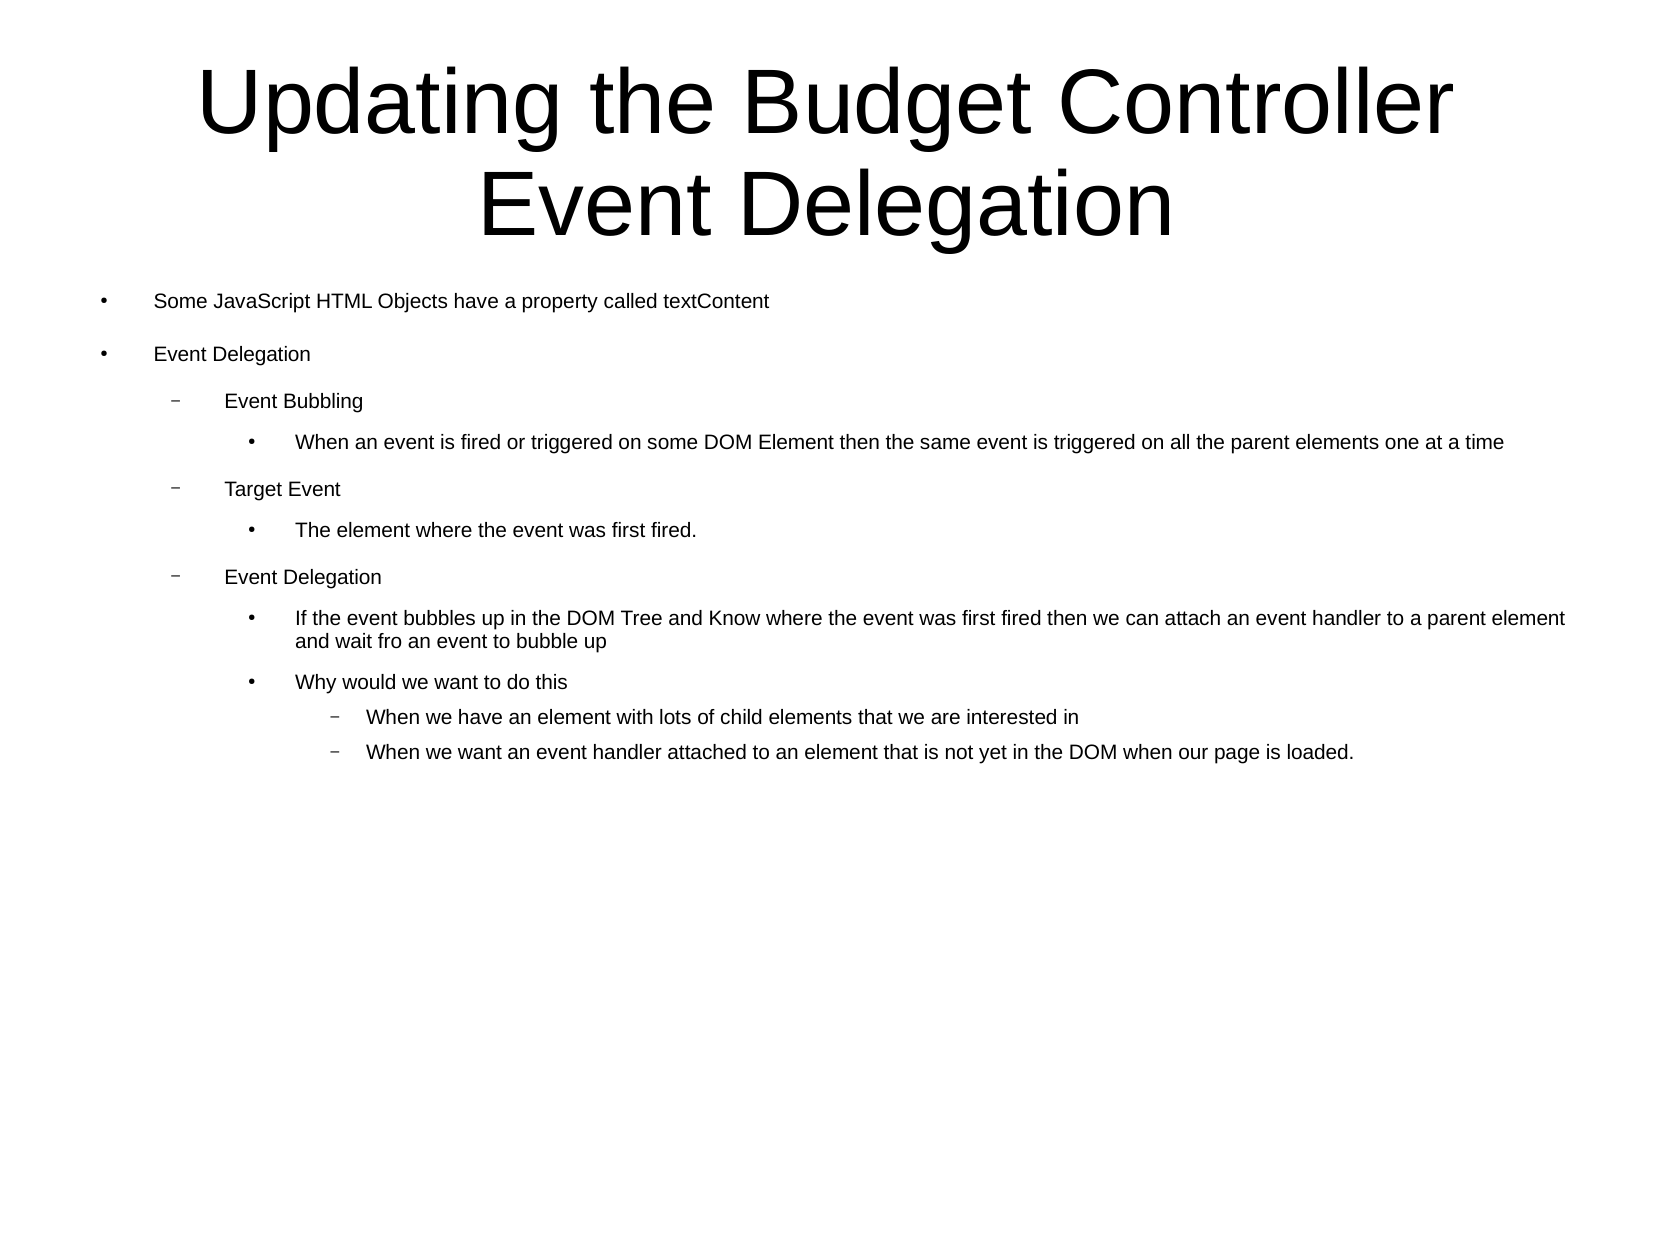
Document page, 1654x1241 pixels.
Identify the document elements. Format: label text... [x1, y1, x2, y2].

title Updating the Budget Controller Event Delegation [82, 49, 1571, 257]
list Some JavaScript HTML Objects have a property called textContent Event Delegation Event Bubbling When an event is fired or triggered on some DOM Element then the same event is triggered on all the parent elements one at a time Target Event The element where the event was first fired. Event Delegation If the event bubbles up in the DOM Tree and Know where the event was first fired then we can attach an event handler to a parent element and wait fro an event to bubble up Why would we want to do this When we have an element with lots of child elements that we are interested in When we want an event handler attached to an element that is not yet in the DOM when our page is loaded. [82, 290, 1571, 1229]
